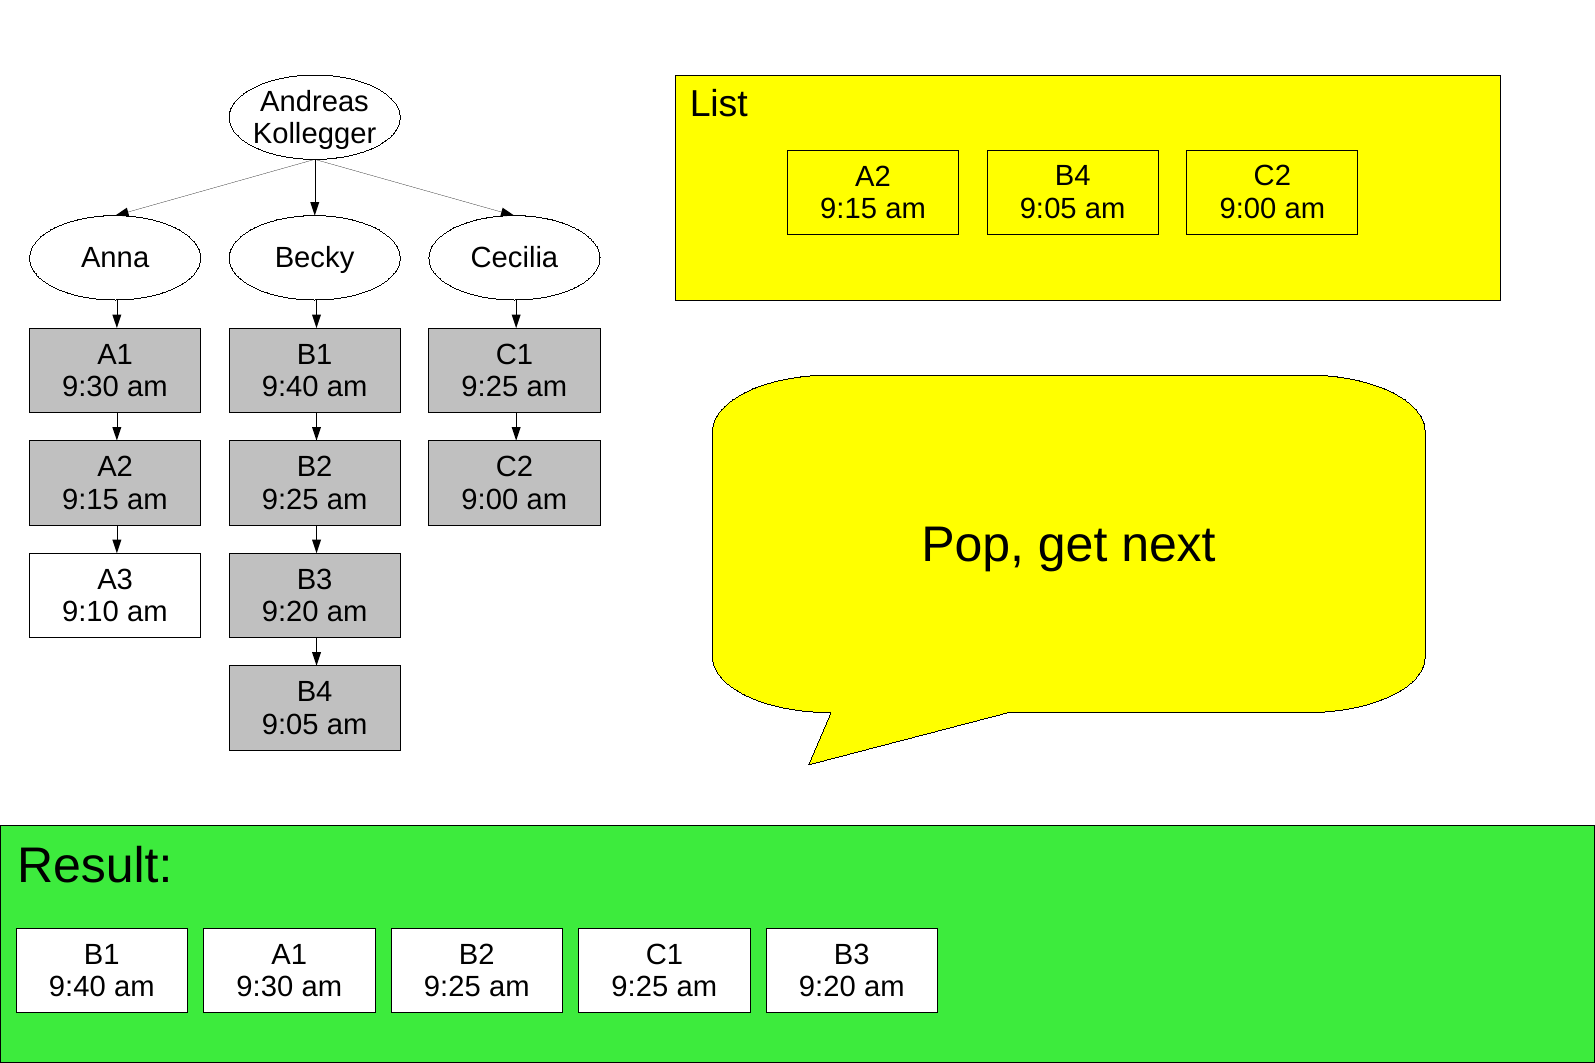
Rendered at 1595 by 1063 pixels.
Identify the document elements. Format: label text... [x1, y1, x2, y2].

text_box Becky [229, 215, 401, 301]
text_box B3 9:20 am [229, 553, 401, 638]
text_box B4 9:05 am [987, 150, 1159, 235]
text_box B1 9:40 am [229, 328, 401, 413]
text_box A3 9:10 am [29, 553, 201, 638]
text_box B2 9:25 am [391, 928, 563, 1013]
text_box [0, 825, 1595, 1063]
text_box Andreas Kollegger [229, 75, 401, 160]
text_box C1 9:25 am [428, 328, 601, 413]
text_box Cecilia [428, 215, 601, 301]
text_box A1 9:30 am [29, 328, 201, 413]
text_box Anna [29, 215, 201, 301]
text_box A2 9:15 am [29, 440, 201, 526]
text_box B1 9:40 am [16, 928, 188, 1013]
text_box [675, 75, 1501, 301]
text_box Result: [2, 829, 188, 901]
text_box B3 9:20 am [766, 928, 938, 1013]
text_box B2 9:25 am [229, 440, 401, 526]
text_box C2 9:00 am [1186, 150, 1358, 235]
text_box A2 9:15 am [787, 150, 959, 235]
text_box C1 9:25 am [578, 928, 751, 1013]
text_box Pop, get next [712, 375, 1426, 765]
text_box B4 9:05 am [229, 665, 401, 751]
text_box List [675, 75, 763, 132]
text_box C2 9:00 am [428, 440, 601, 526]
text_box A1 9:30 am [203, 928, 376, 1013]
